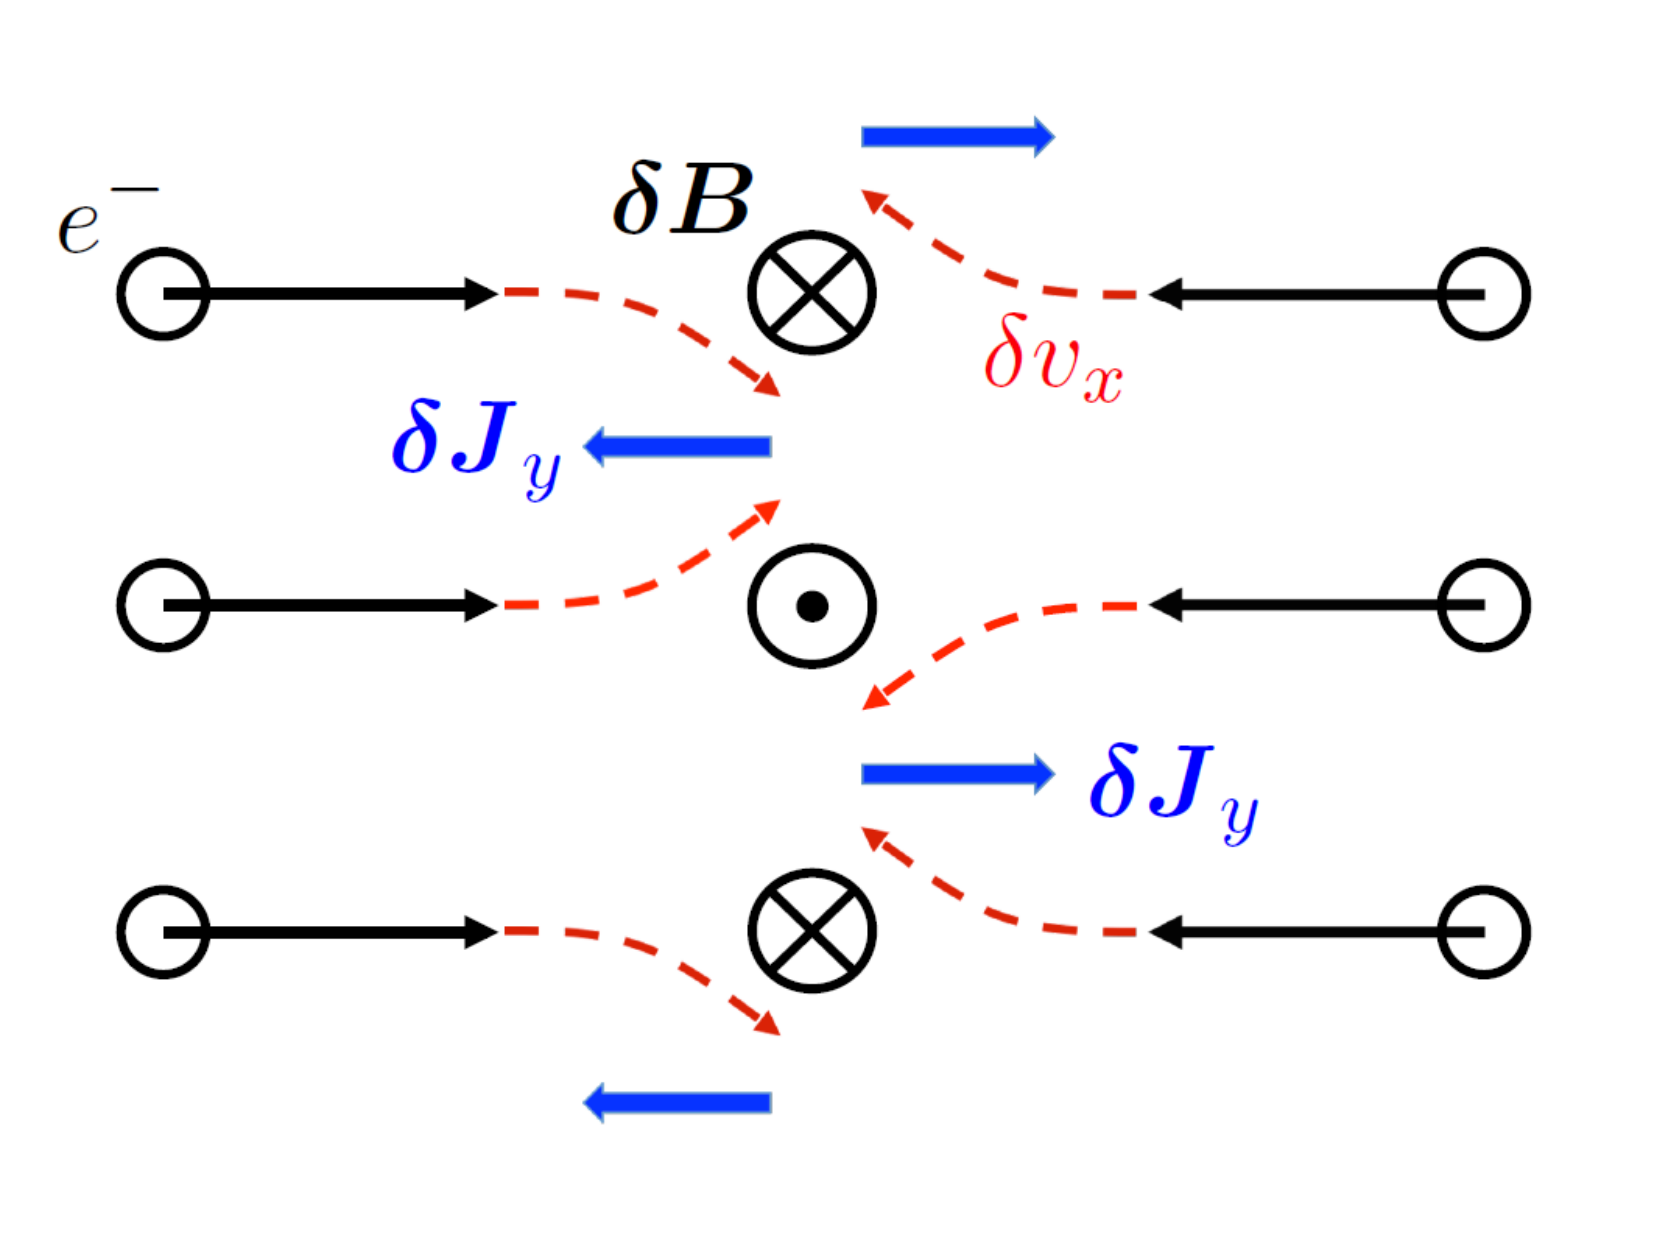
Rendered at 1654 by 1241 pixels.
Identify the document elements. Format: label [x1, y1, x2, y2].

picture [0, 82, 1648, 1137]
